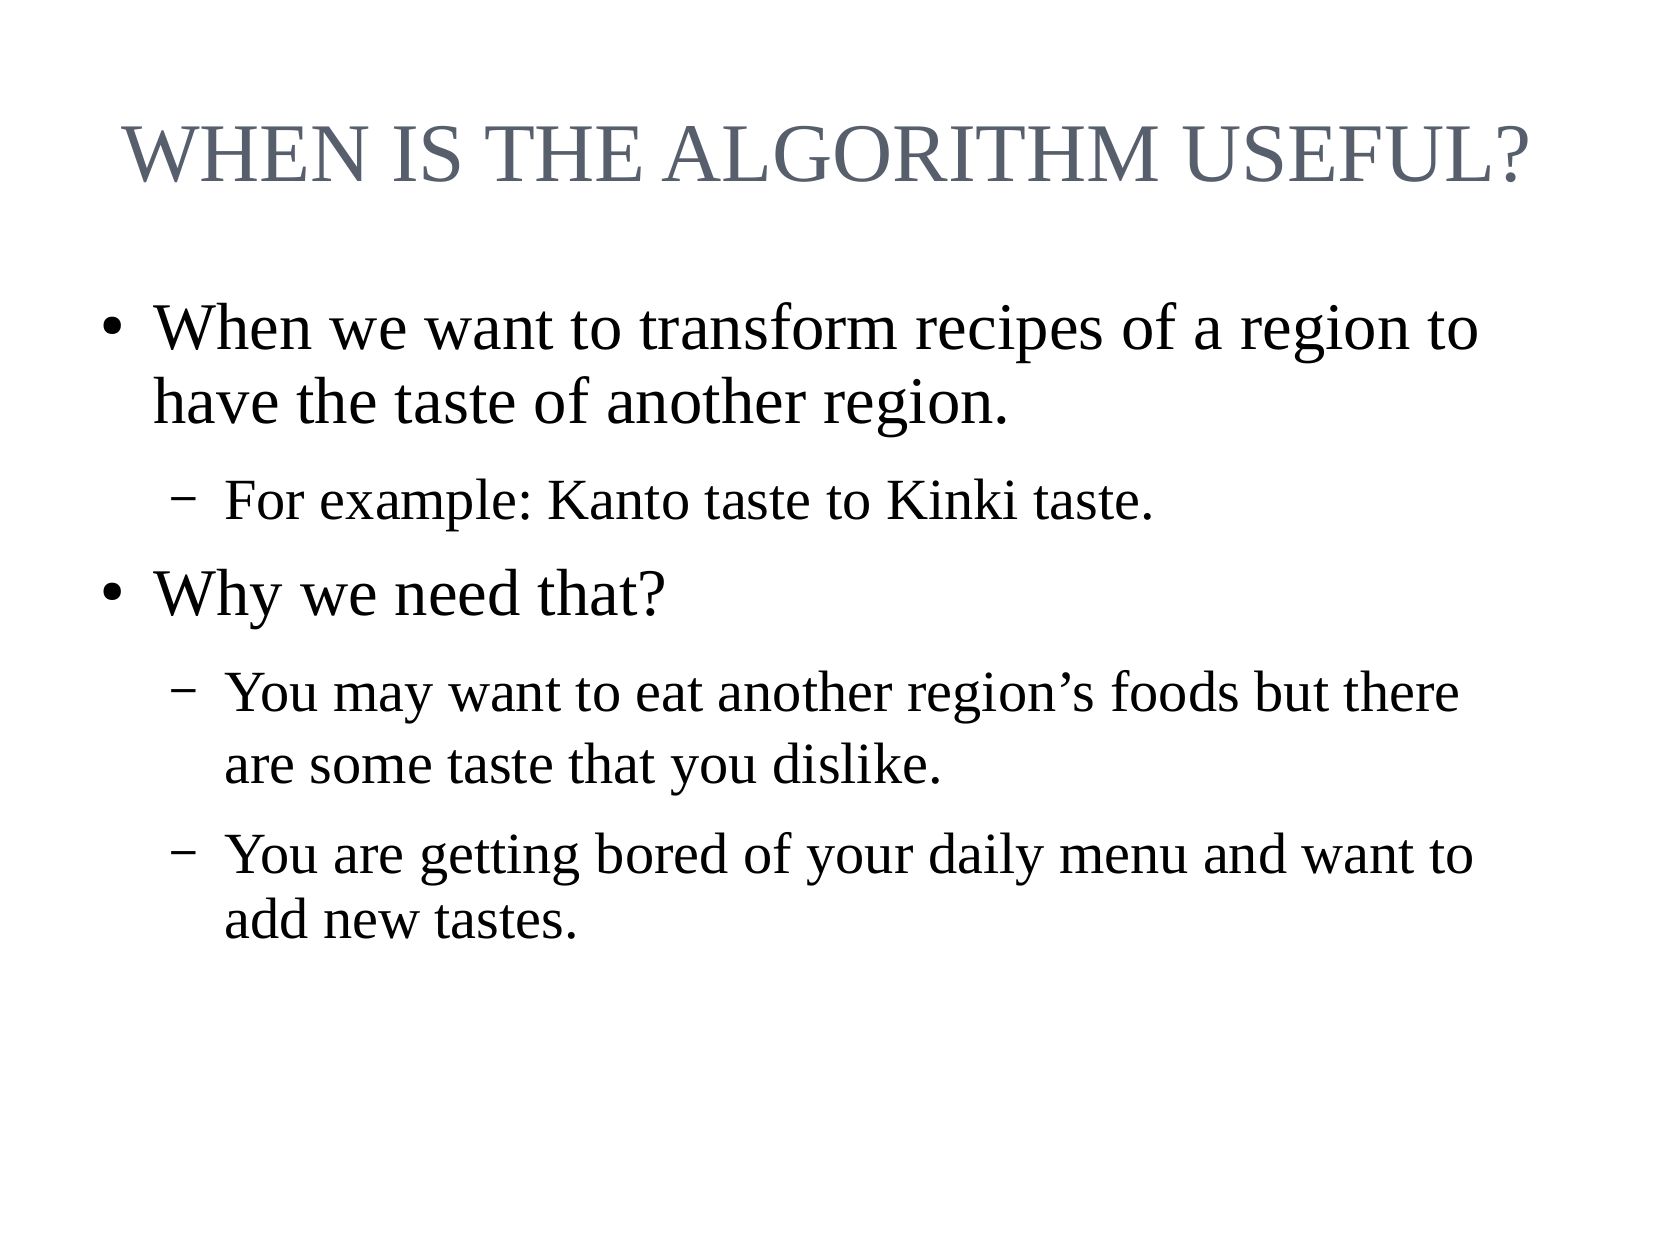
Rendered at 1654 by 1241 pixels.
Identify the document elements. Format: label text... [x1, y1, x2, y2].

list When we want to transform recipes of a region to have the taste of another region. For example: Kanto taste to Kinki taste. Why we need that? You may want to eat another region’s foods but there are some taste that you dislike. You are getting bored of your daily menu and want to add new tastes. [82, 290, 1538, 1010]
title WHEN IS THE ALGORITHM USEFUL? [82, 49, 1571, 257]
